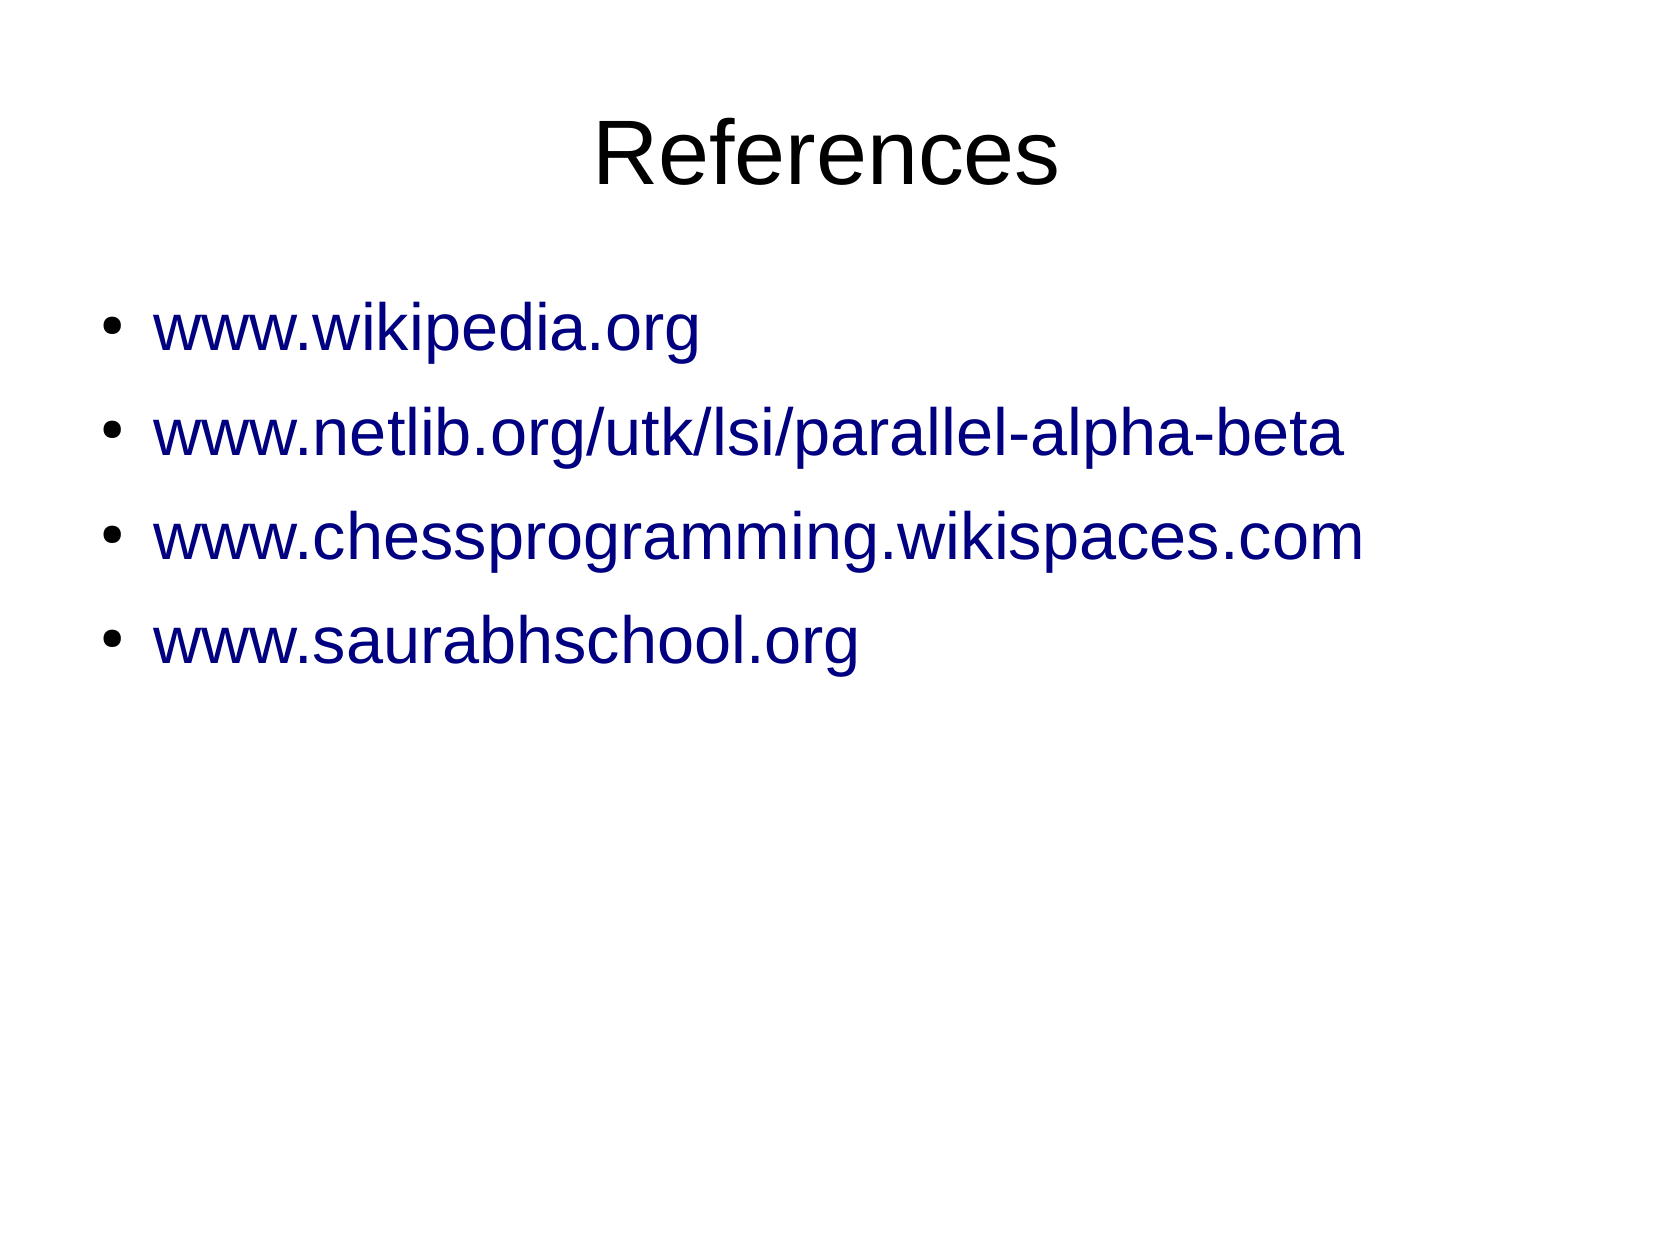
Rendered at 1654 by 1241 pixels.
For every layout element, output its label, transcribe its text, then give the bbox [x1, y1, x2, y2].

list www.wikipedia.org www.netlib.org/utk/lsi/parallel-alpha-beta www.chessprogramming.wikispaces.com www.saurabhschool.org [82, 290, 1571, 1010]
title References [82, 49, 1571, 257]
